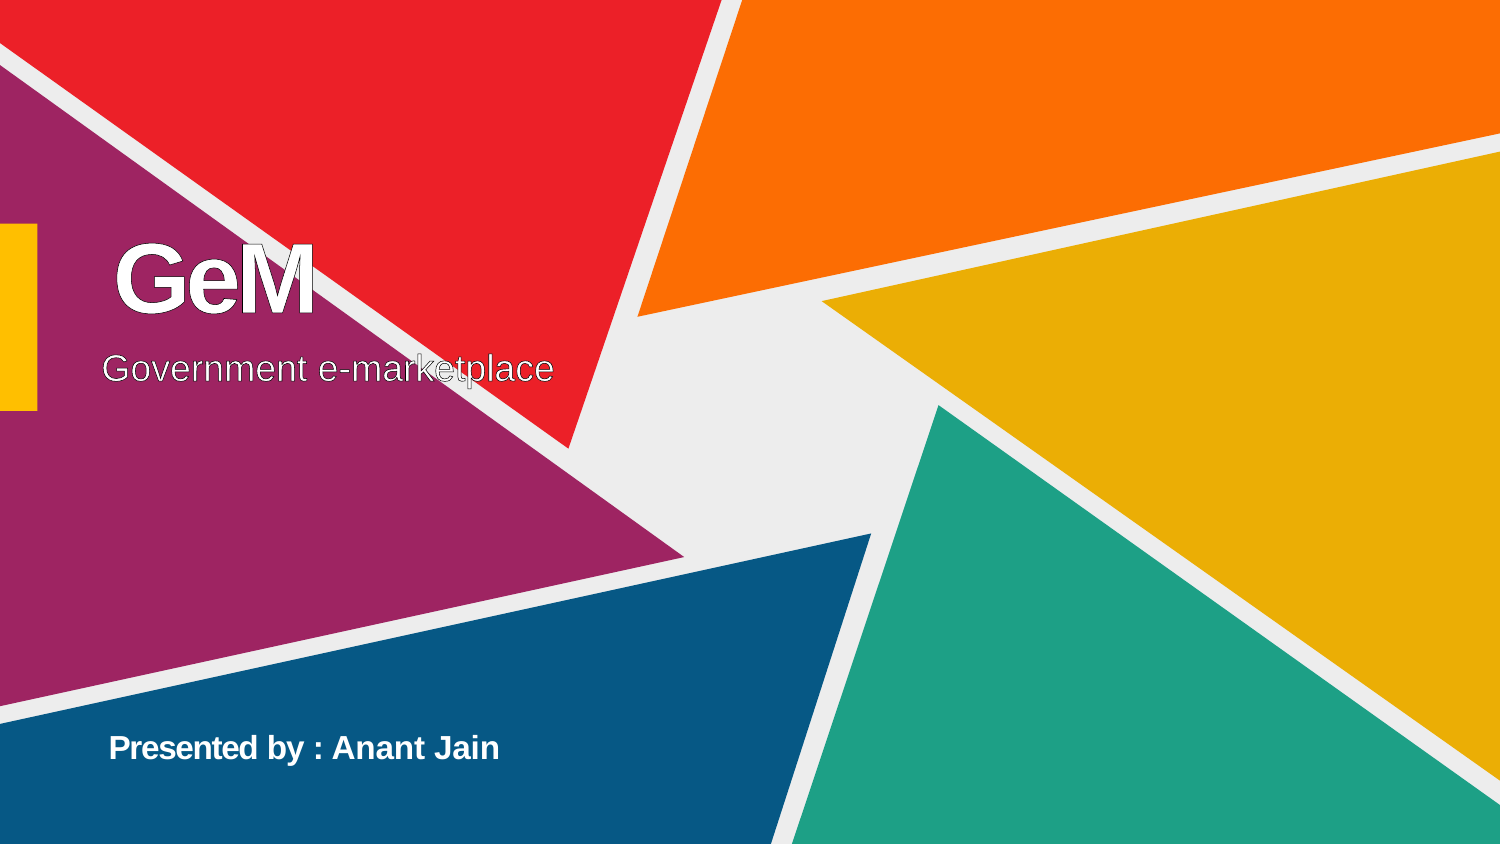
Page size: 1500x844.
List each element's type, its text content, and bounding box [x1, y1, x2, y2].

text_box Presented by : Anant Jain [106, 727, 550, 766]
text_box GeM Government e-marketplace [3, 181, 1497, 688]
text_box [0, 223, 38, 411]
